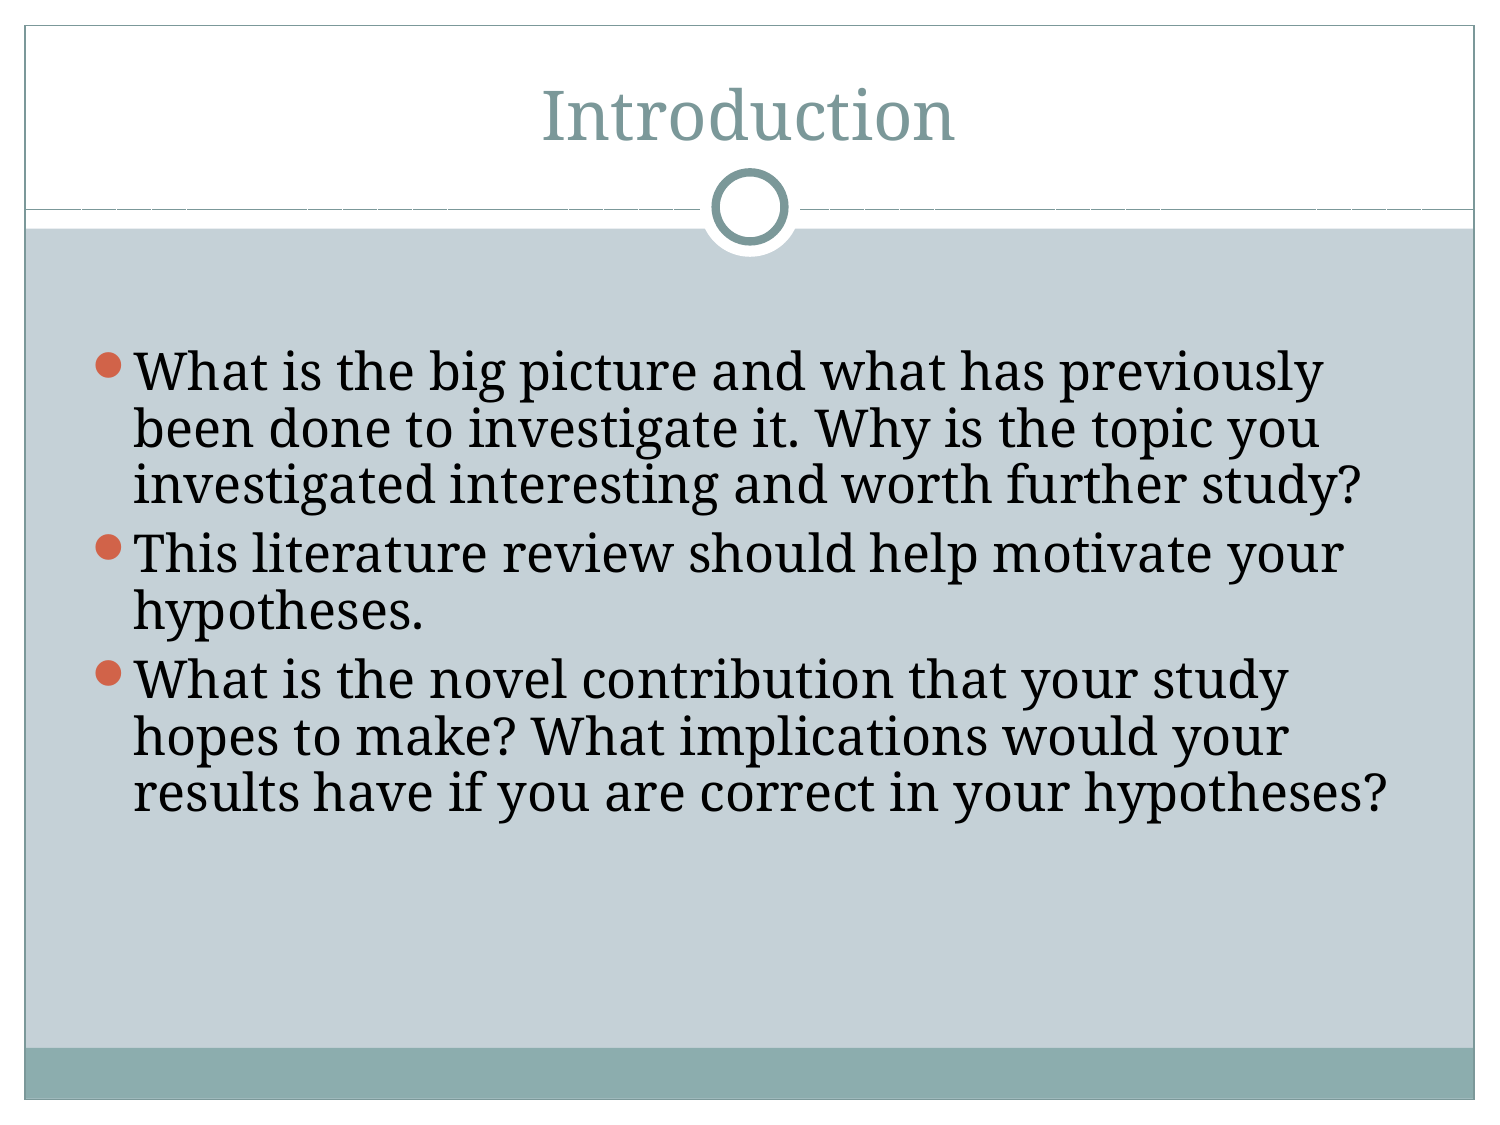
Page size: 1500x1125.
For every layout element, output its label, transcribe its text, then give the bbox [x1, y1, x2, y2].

list What is the big picture and what has previously been done to investigate it. Why is the topic you investigated interesting and worth further study? This literature review should help motivate your hypotheses. What is the novel contribution that your study hopes to make? What implications would your results have if you are correct in your hypotheses? [76, 337, 1427, 875]
title Introduction [49, 37, 1450, 162]
